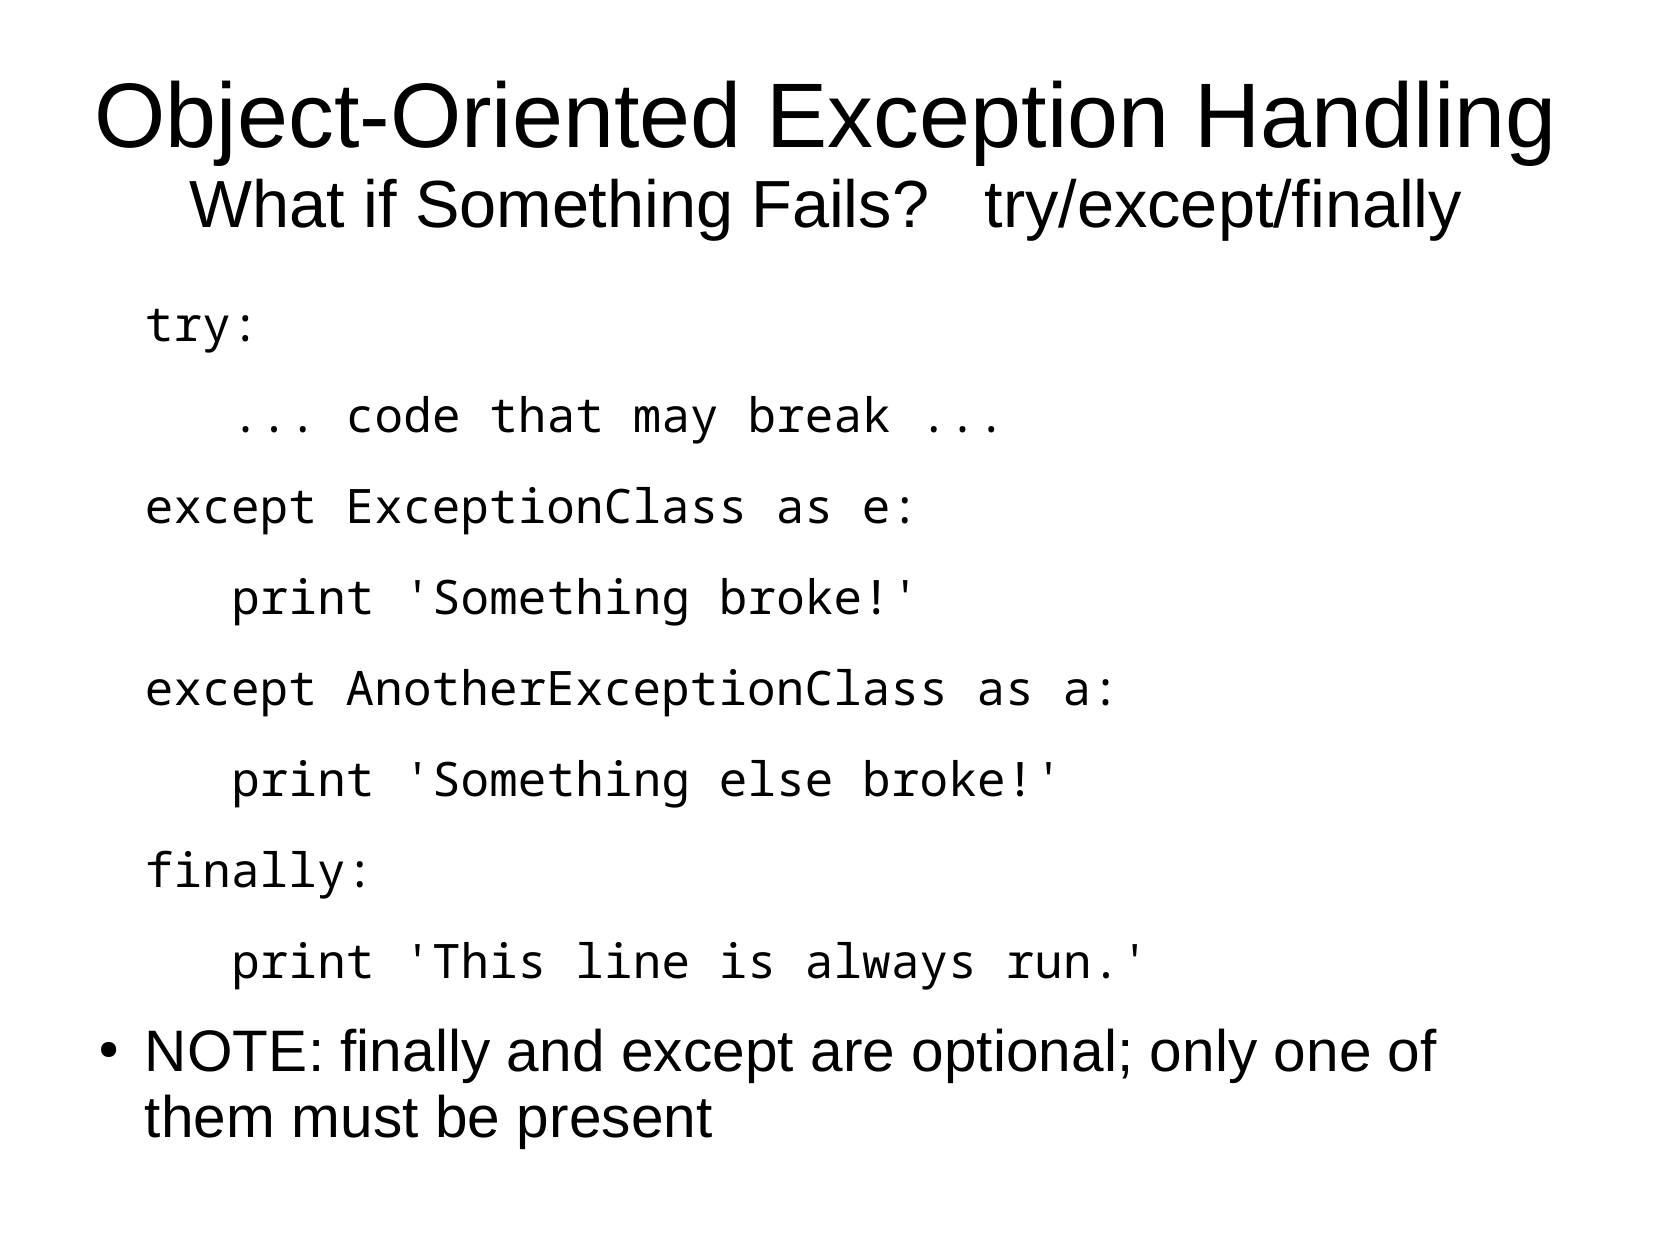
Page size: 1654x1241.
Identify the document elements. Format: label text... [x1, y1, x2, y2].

list try: ... code that may break ... except ExceptionClass as e: print 'Something broke!' except AnotherExceptionClass as a: print 'Something else broke!' finally: print 'This line is always run.' NOTE: finally and except are optional; only one of them must be present [82, 290, 1571, 1156]
title Object-Oriented Exception Handling What if Something Fails? try/except/finally [82, 49, 1571, 257]
